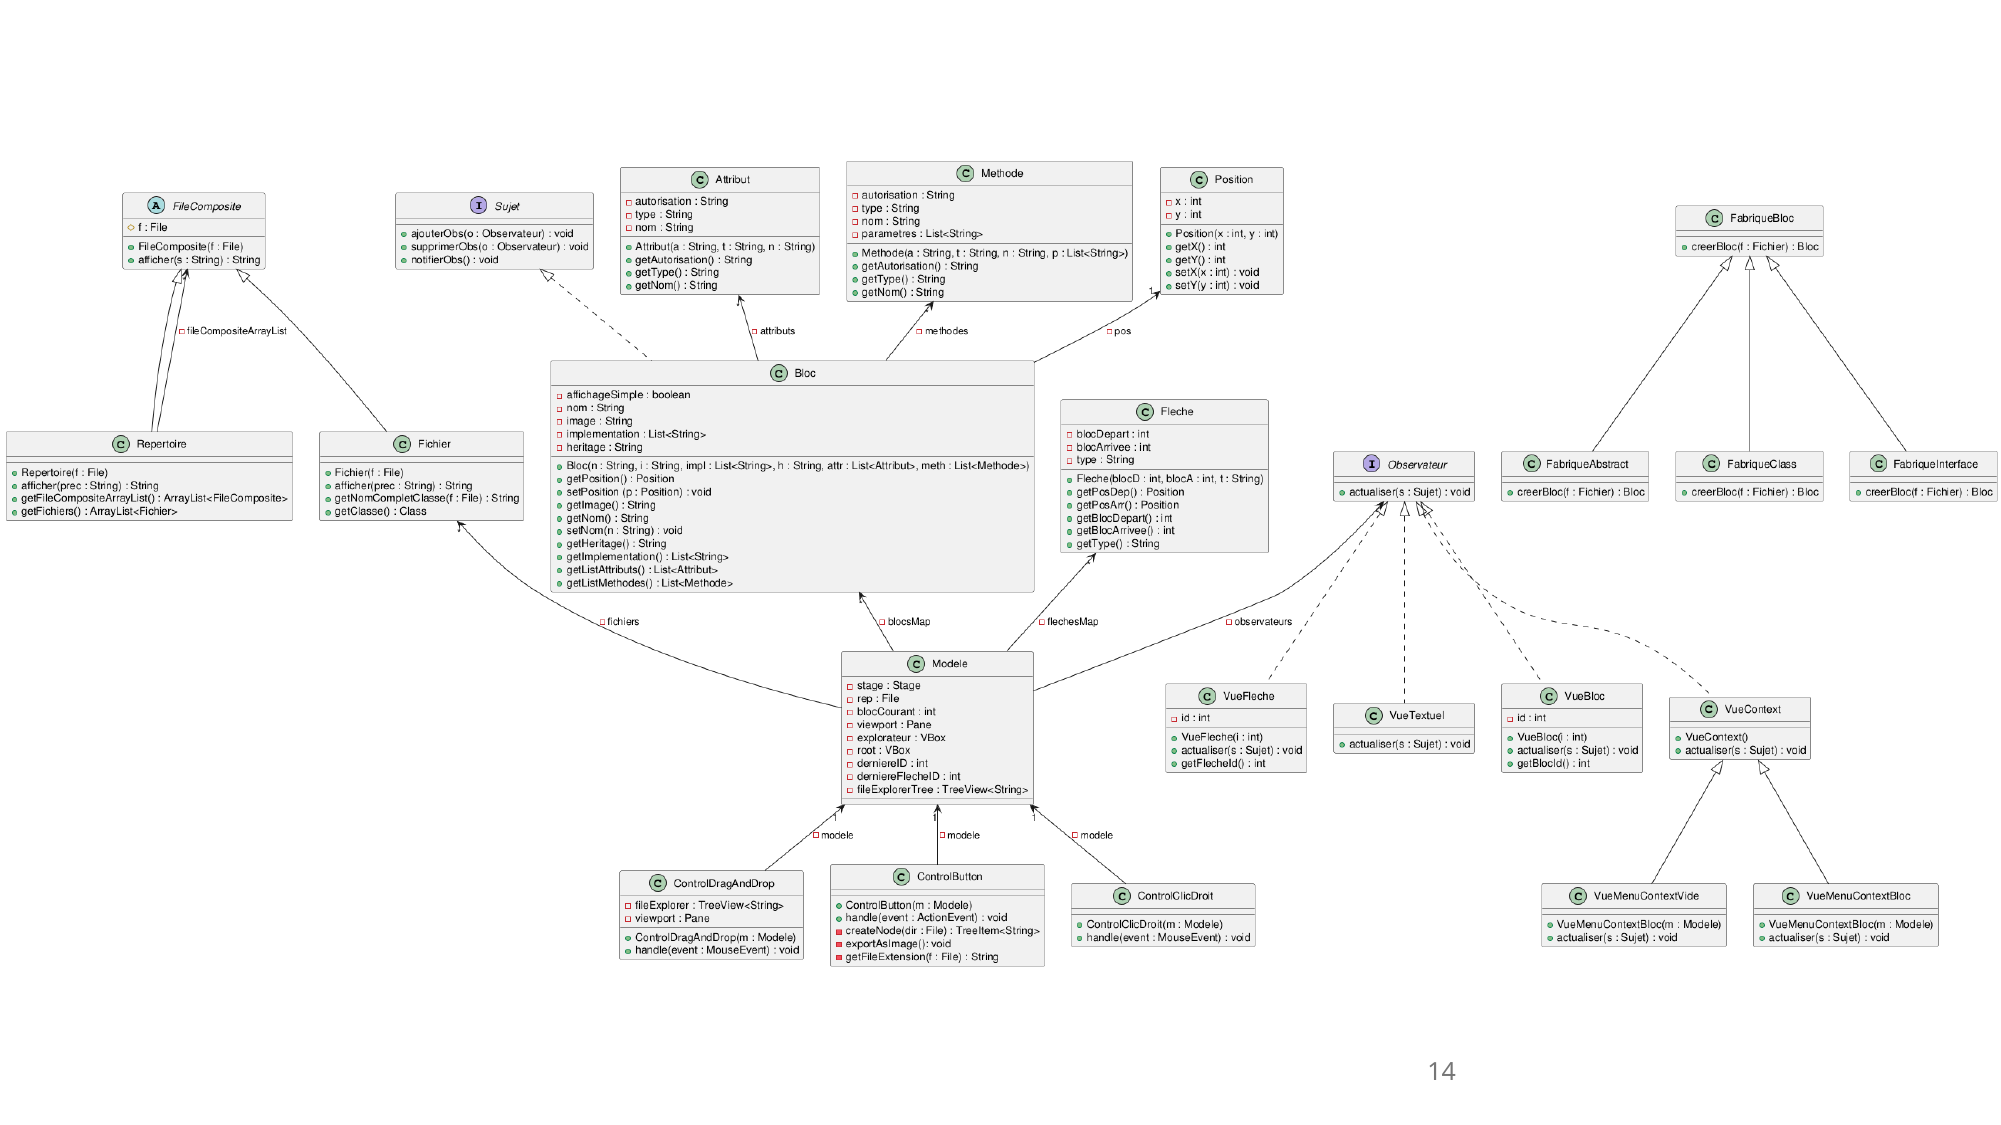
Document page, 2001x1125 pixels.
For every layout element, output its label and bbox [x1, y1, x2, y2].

text_box [1412, 1042, 1863, 1103]
picture [0, 155, 2000, 970]
